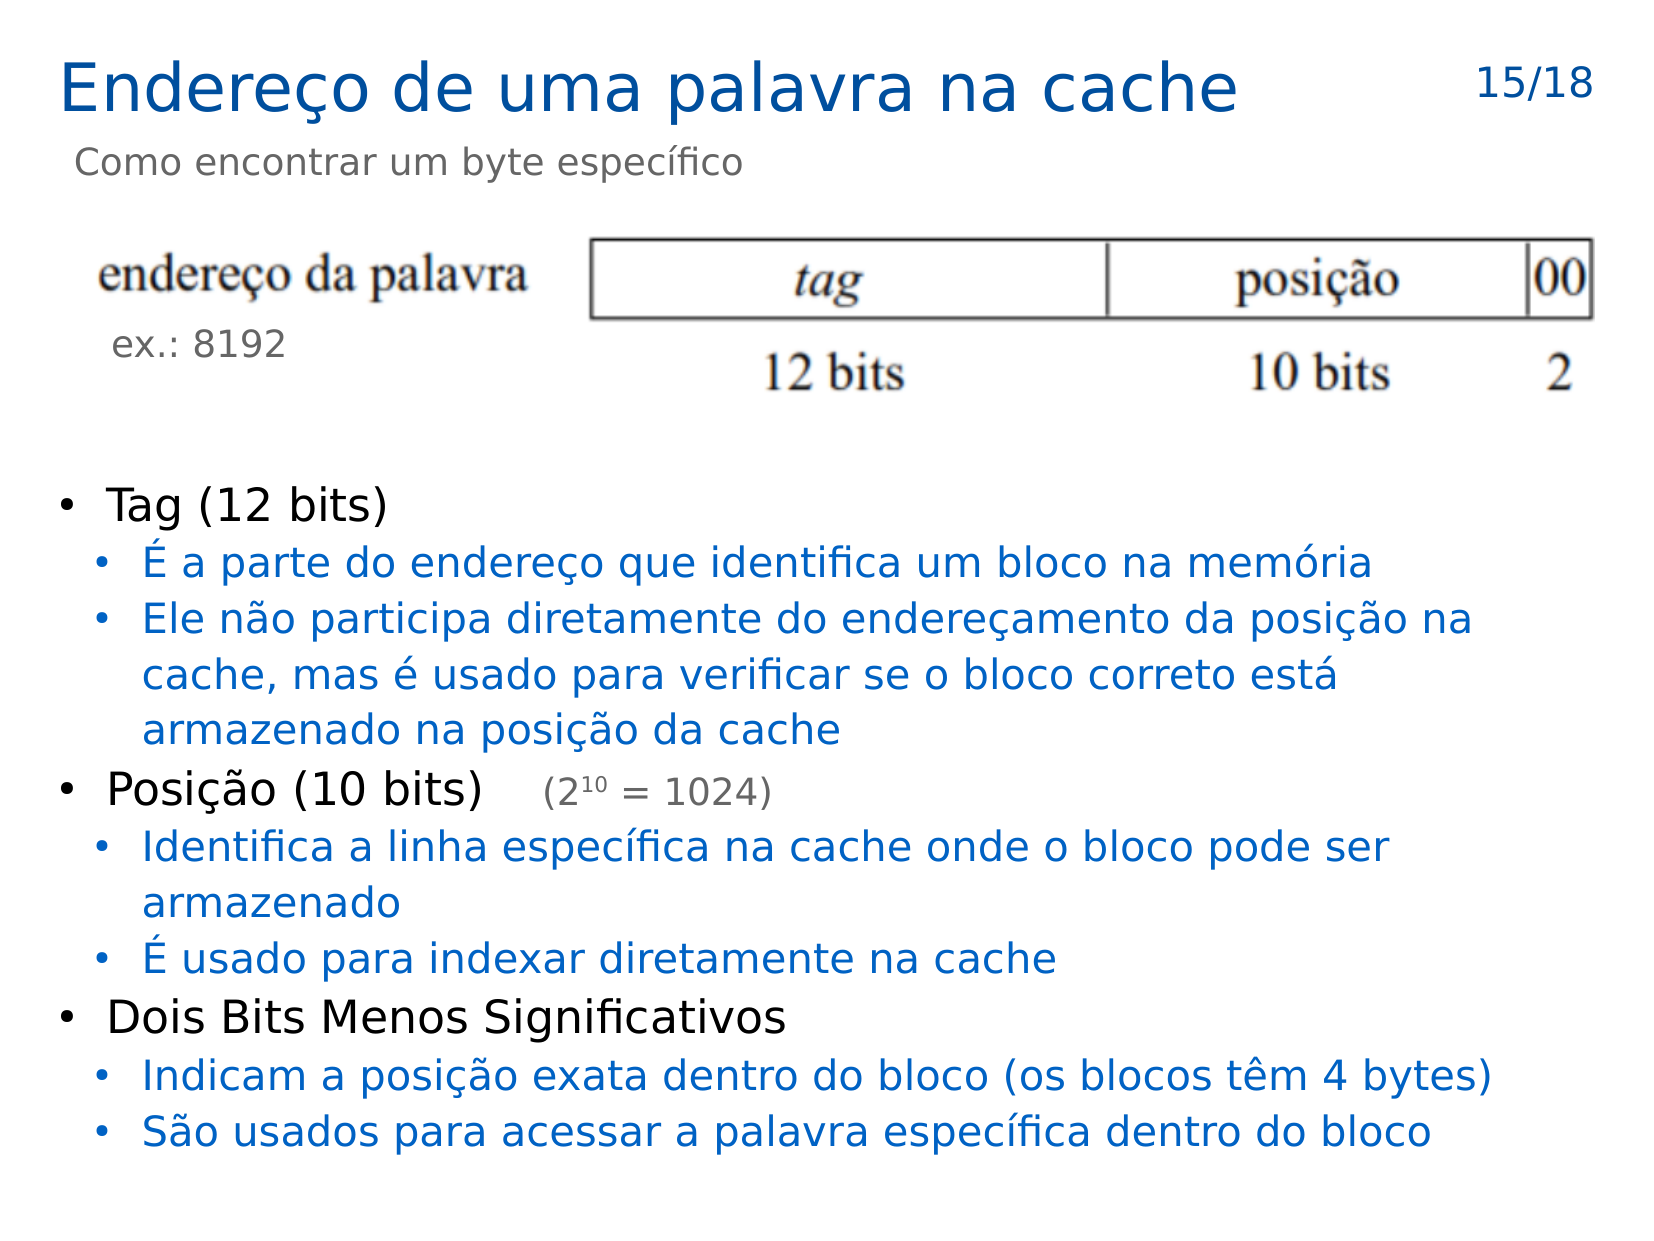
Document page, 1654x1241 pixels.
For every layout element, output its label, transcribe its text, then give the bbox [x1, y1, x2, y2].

text_box ex.: 8192 [96, 315, 547, 374]
text_box Como encontrar um byte específico [59, 133, 933, 192]
picture [96, 236, 1595, 396]
title Endereço de uma palavra na cache [59, 29, 1625, 148]
list Tag (12 bits) É a parte do endereço que identifica um bloco na memória Ele não participa diretamente do endereçamento da posição na cache, mas é usado para verificar se o bloco correto está armazenado na posição da cache Posição (10 bits) (210 = 1024) Identifica a linha específica na cache onde o bloco pode ser armazenado É usado para indexar diretamente na cache Dois Bits Menos Significativos Indicam a posição exata dentro do bloco (os blocos têm 4 bytes) São usados para acessar a palavra específica dentro do bloco [59, 415, 1595, 1211]
